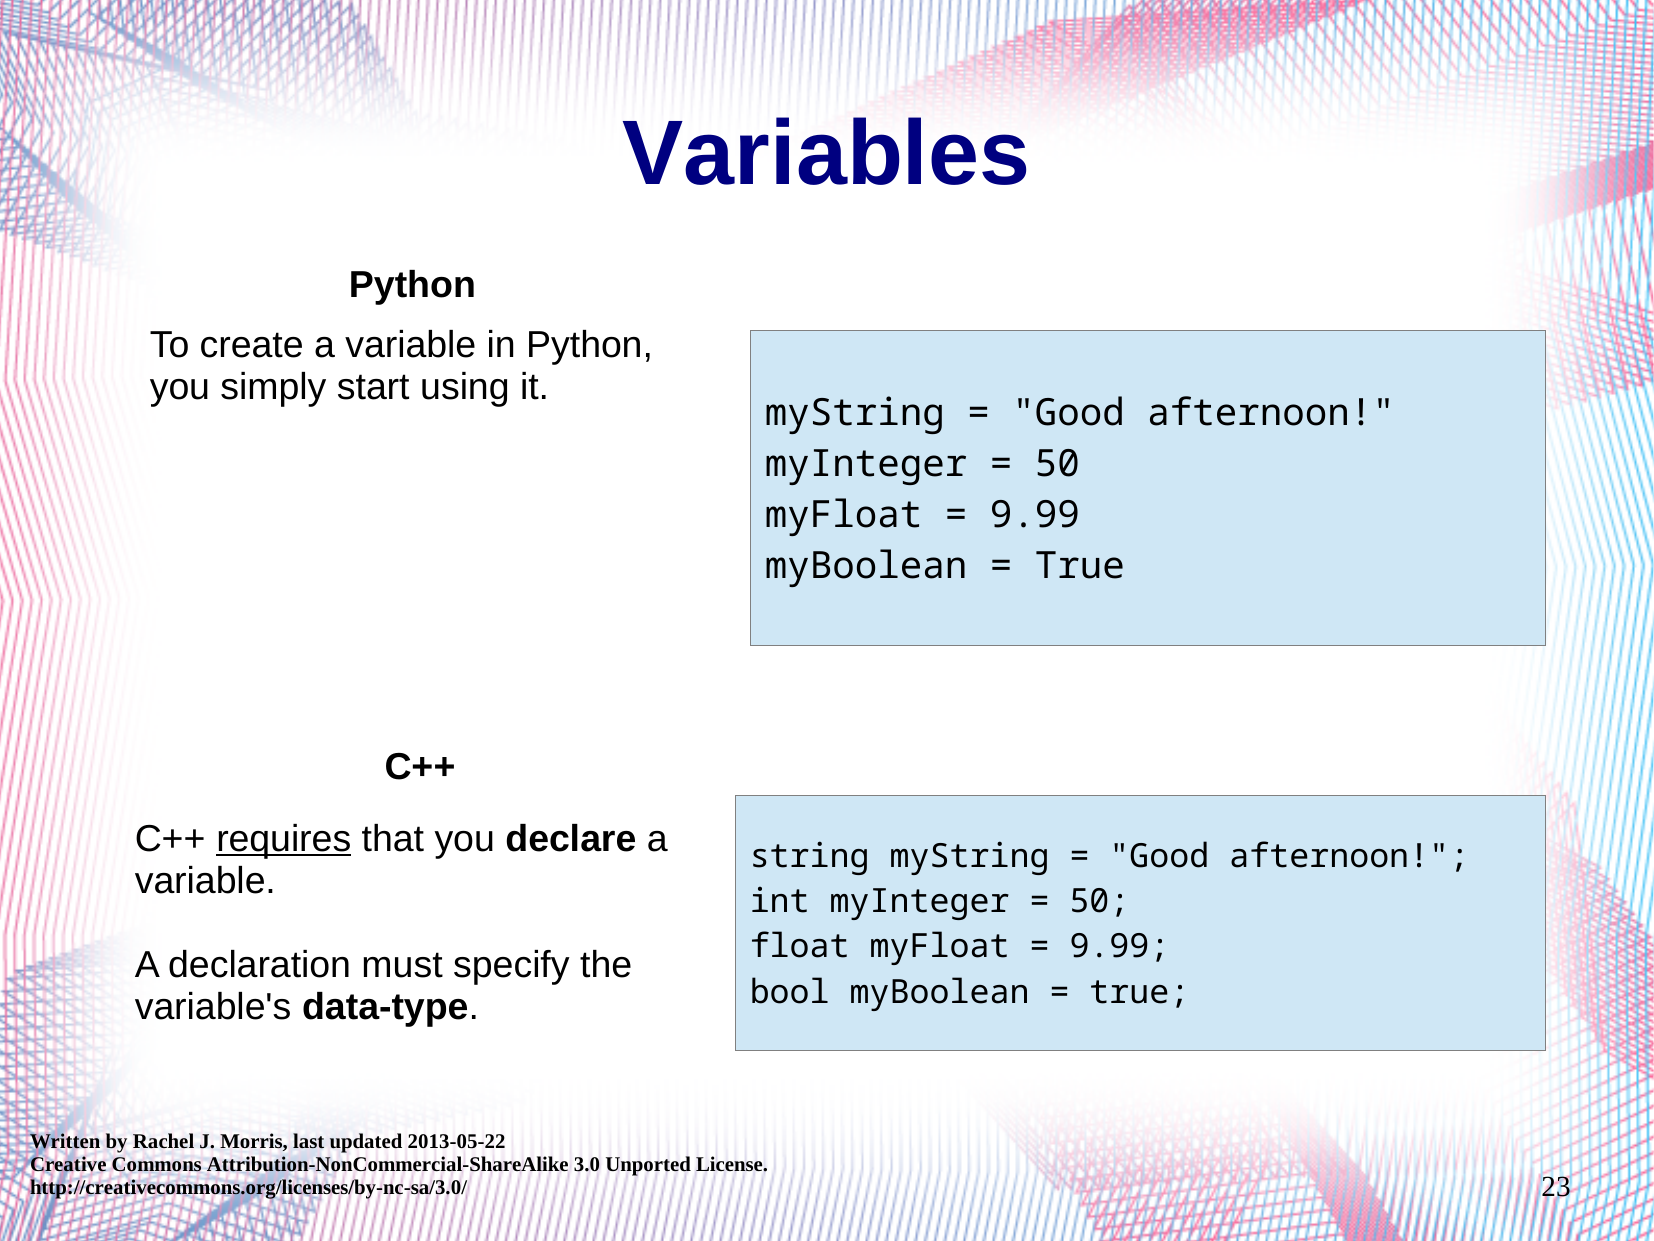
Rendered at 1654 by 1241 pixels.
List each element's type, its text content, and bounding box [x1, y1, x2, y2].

text_box Python [120, 256, 706, 314]
text_box C++ requires that you declare a variable. A declaration must specify the variable's data-type. [120, 810, 735, 1036]
text_box To create a variable in Python, you simply start using it. [135, 315, 706, 451]
text_box string myString = "Good afternoon!"; int myInteger = 50; float myFloat = 9.99; bool myBoolean = true; [735, 795, 1546, 1051]
title Variables [82, 49, 1571, 257]
text_box myString = "Good afternoon!" myInteger = 50 myFloat = 9.99 myBoolean = True [750, 330, 1546, 646]
picture [0, 0, 1654, 1241]
text_box C++ [120, 738, 721, 796]
